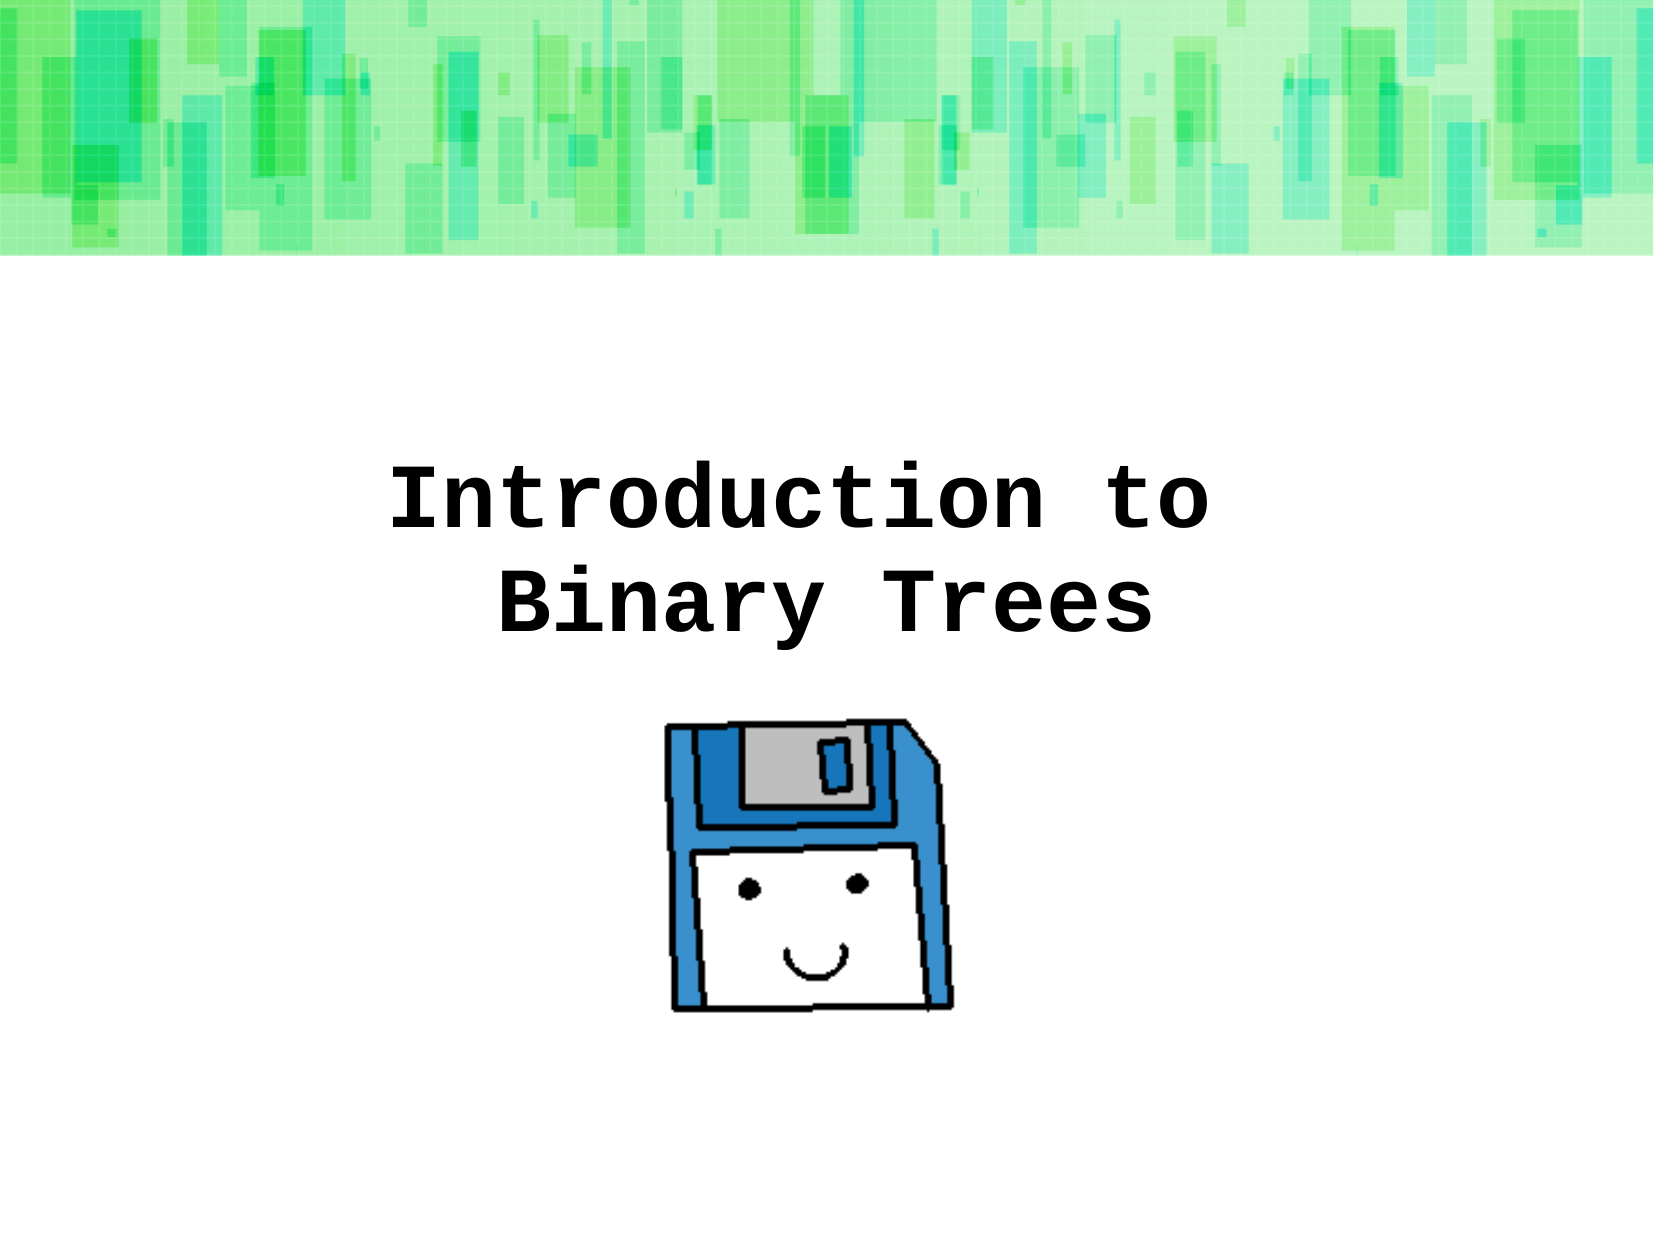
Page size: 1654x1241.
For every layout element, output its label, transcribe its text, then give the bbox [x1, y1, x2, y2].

subtitle Introduction to Binary Trees [82, 285, 1571, 826]
picture [0, 0, 1654, 1241]
